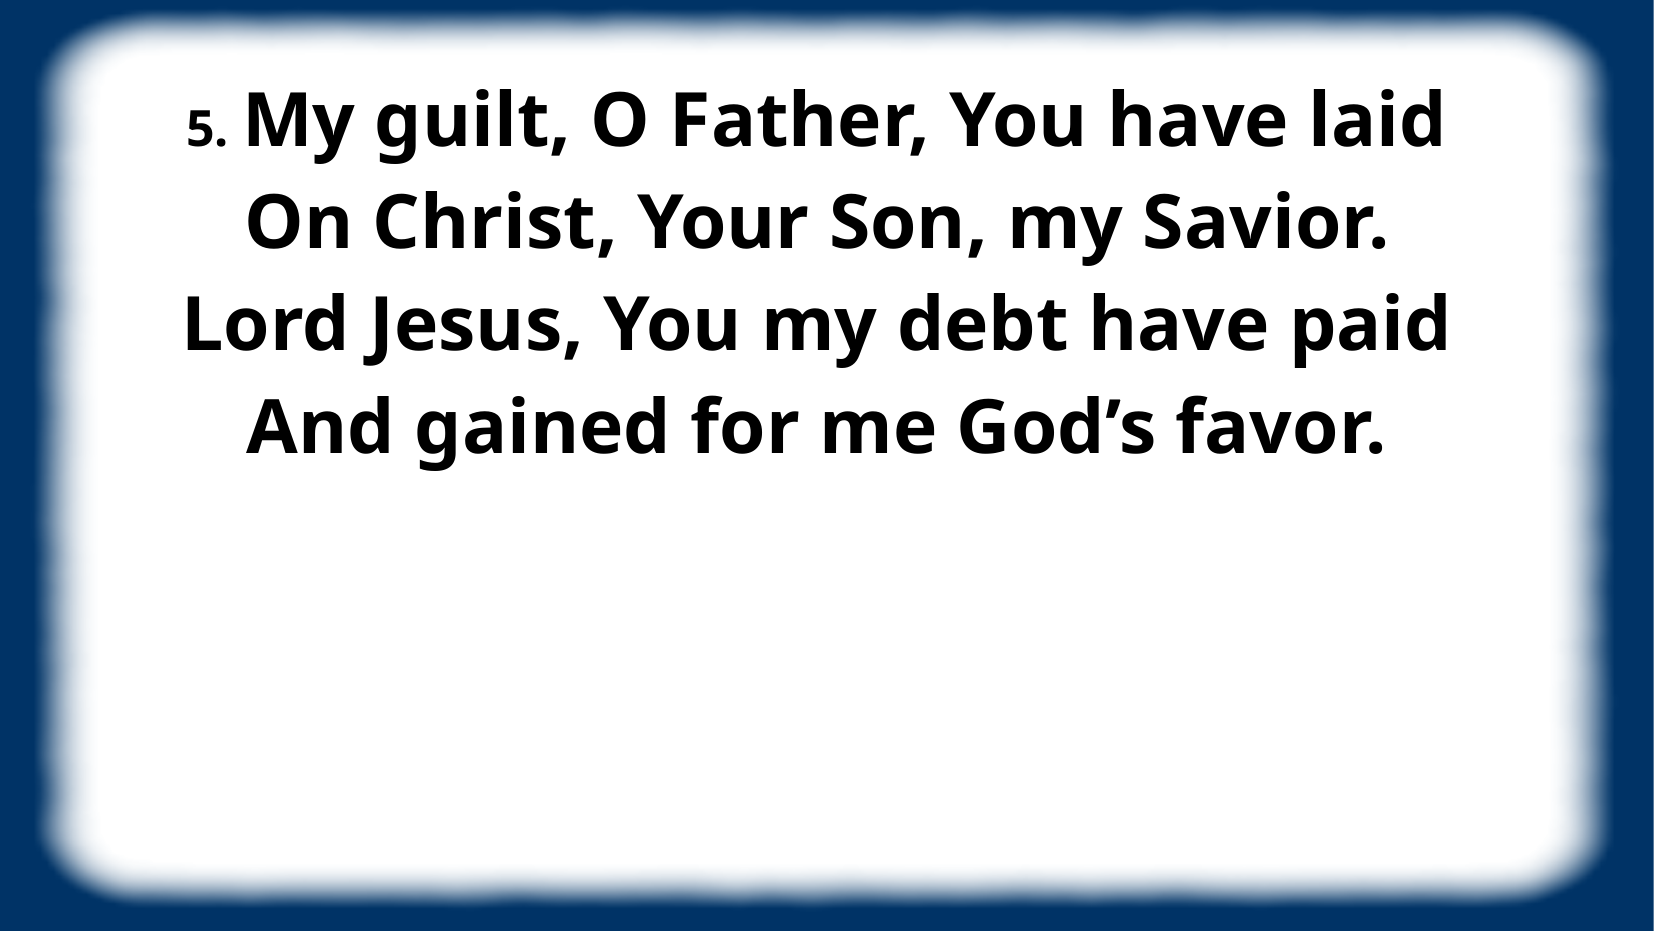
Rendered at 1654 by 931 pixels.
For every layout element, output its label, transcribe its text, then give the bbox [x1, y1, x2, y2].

text_box 5. My guilt, O Father, You have laid On Christ, Your Son, my Savior. Lord Jesus, You my debt have paid And gained for me God’s favor. [120, 58, 1516, 473]
picture [0, 0, 1654, 931]
